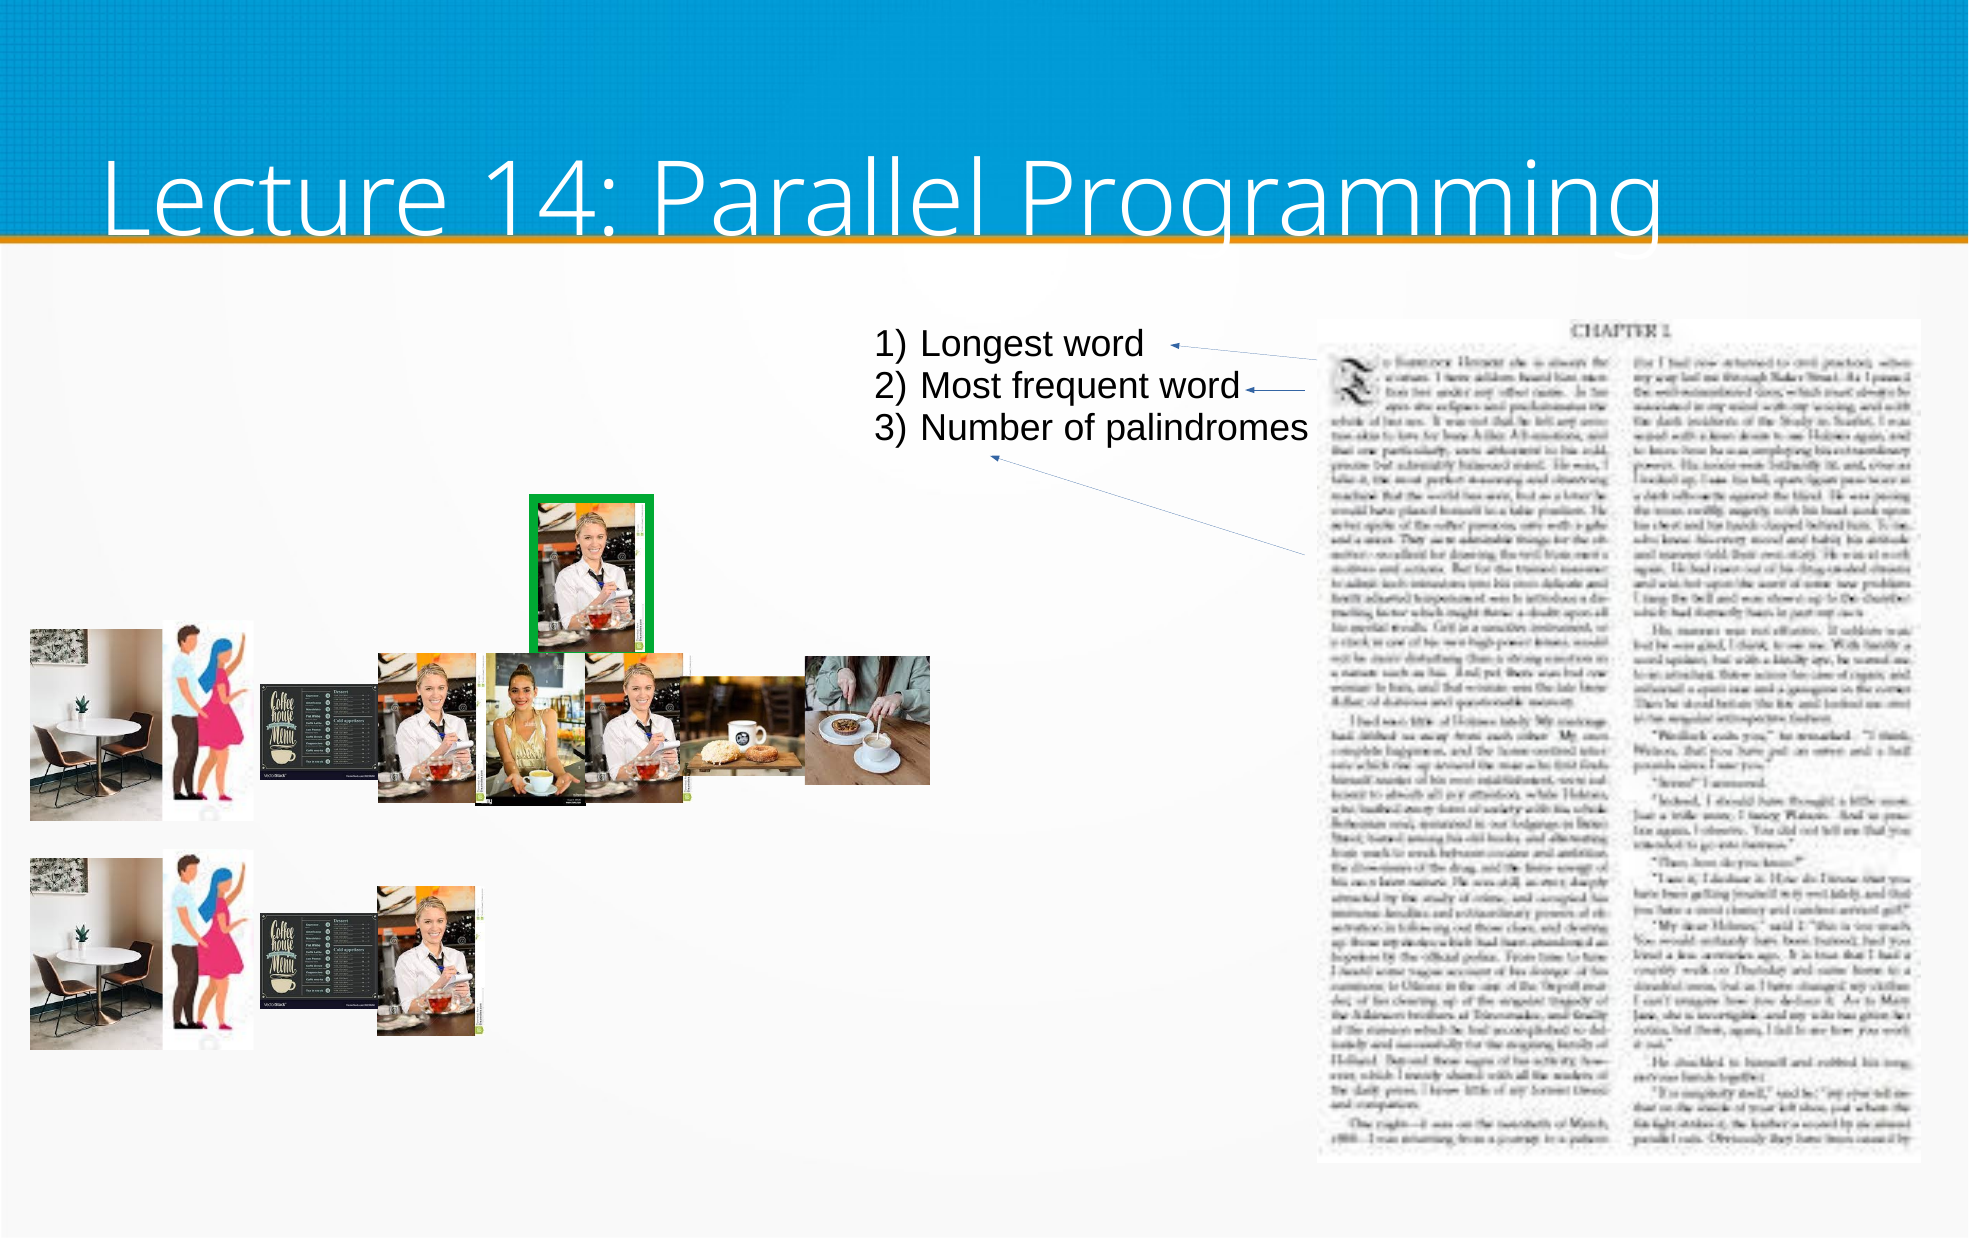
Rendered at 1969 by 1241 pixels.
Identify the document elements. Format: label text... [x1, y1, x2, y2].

title Lecture 14: Parallel Programming [98, 49, 1870, 257]
picture [0, 233, 1969, 1241]
list [98, 290, 1870, 1156]
text_box Longest word Most frequent word Number of palindromes [859, 315, 1610, 456]
